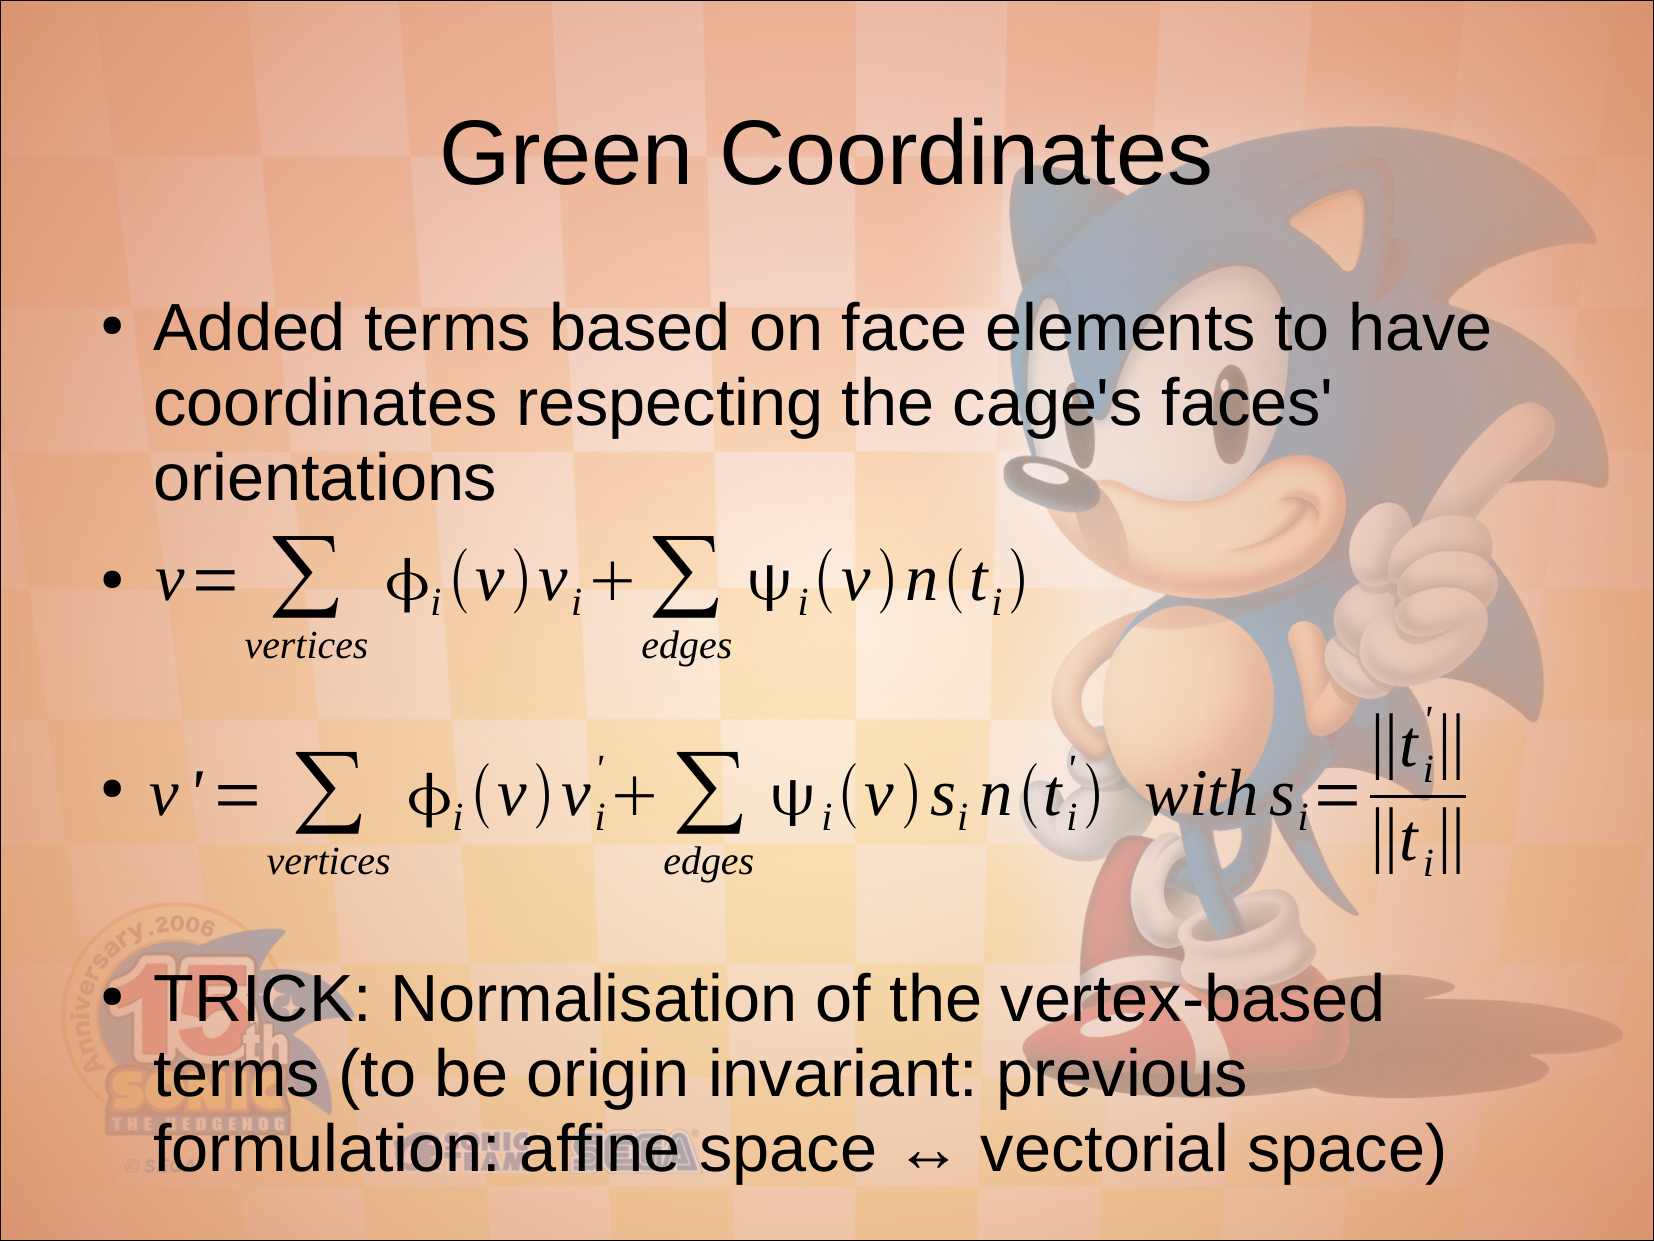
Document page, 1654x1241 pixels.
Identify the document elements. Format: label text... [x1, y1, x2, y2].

chart [147, 531, 1035, 668]
list Added terms based on face elements to have coordinates respecting the cage's faces' orientations TRICK: Normalisation of the vertex-based terms (to be origin invariant: previous formulation: affine space ↔ vectorial space) [82, 290, 1571, 1186]
chart [141, 698, 1477, 886]
title Green Coordinates [82, 56, 1571, 250]
